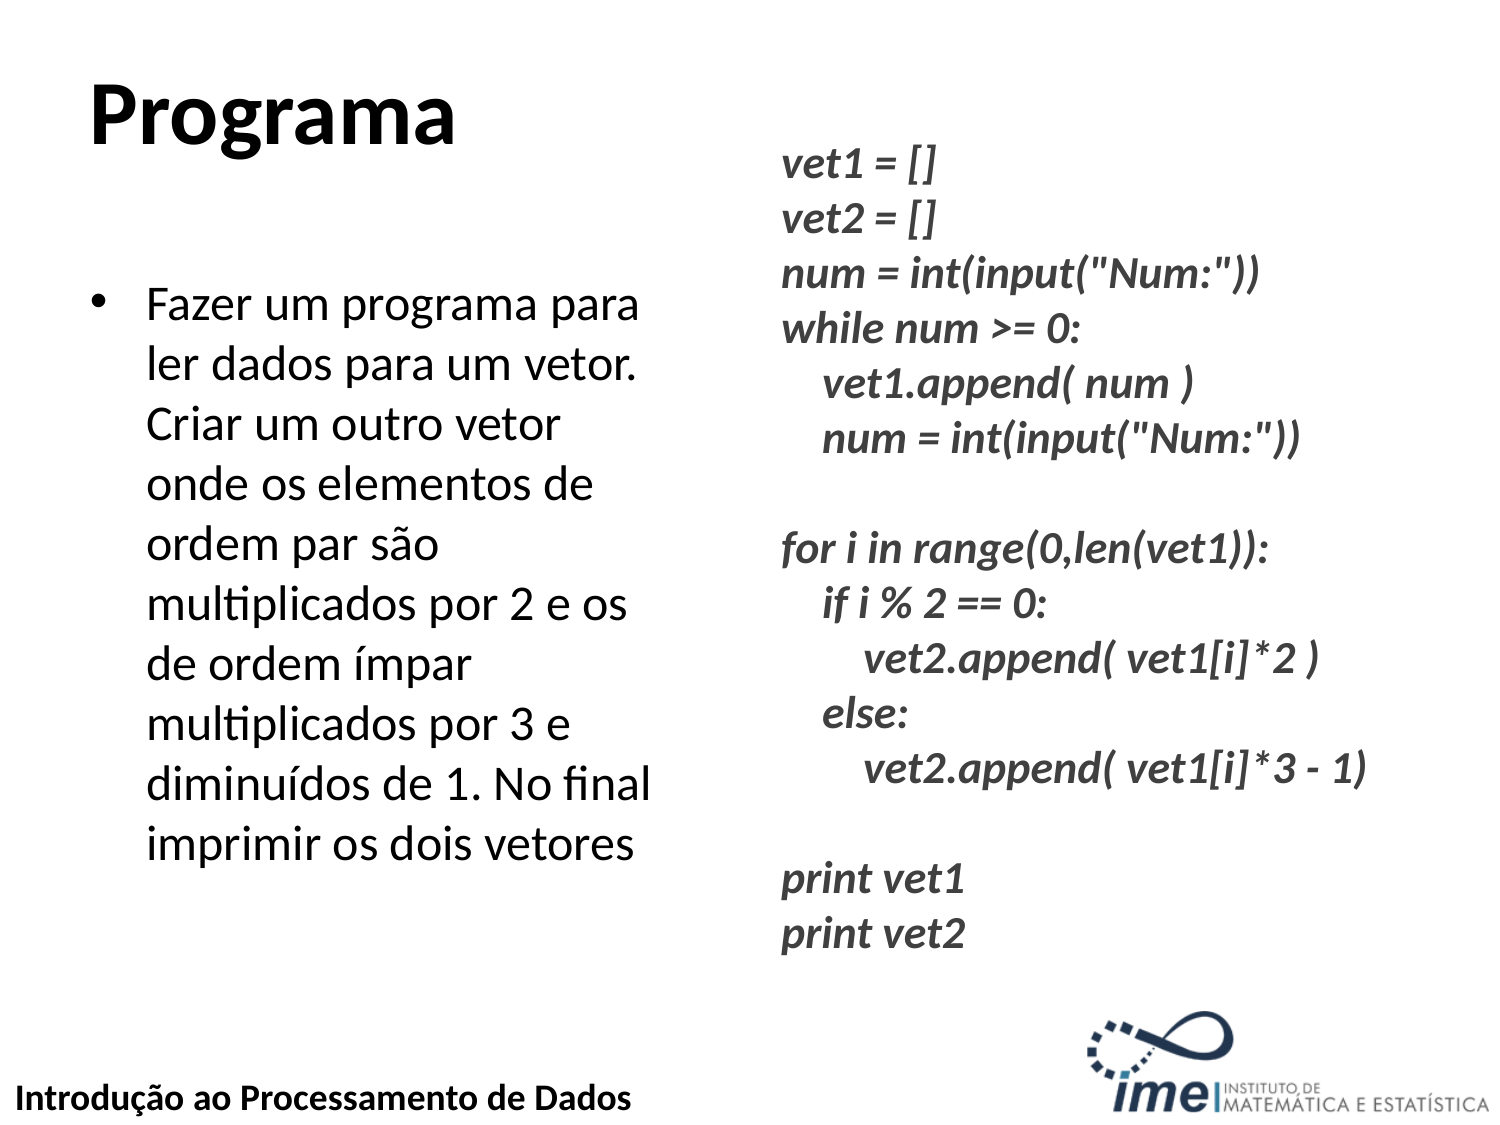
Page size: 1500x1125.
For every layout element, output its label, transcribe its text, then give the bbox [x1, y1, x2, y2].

list Fazer um programa para ler dados para um vetor. Criar um outro vetor onde os elementos de ordem par são multiplicados por 2 e os de ordem ímpar multiplicados por 3 e diminuídos de 1. No final imprimir os dois vetores [75, 262, 668, 1005]
title Programa [75, 45, 1425, 233]
text_box vet1 = [] vet2 = [] num = int(input("Num:")) while num >= 0: vet1.append( num ) num = int(input("Num:")) for i in range(0,len(vet1)): if i % 2 == 0: vet2.append( vet1[i]*2 ) else: vet2.append( vet1[i]*3 - 1) print vet1 print vet2 [766, 125, 1383, 965]
picture [1086, 1011, 1495, 1115]
